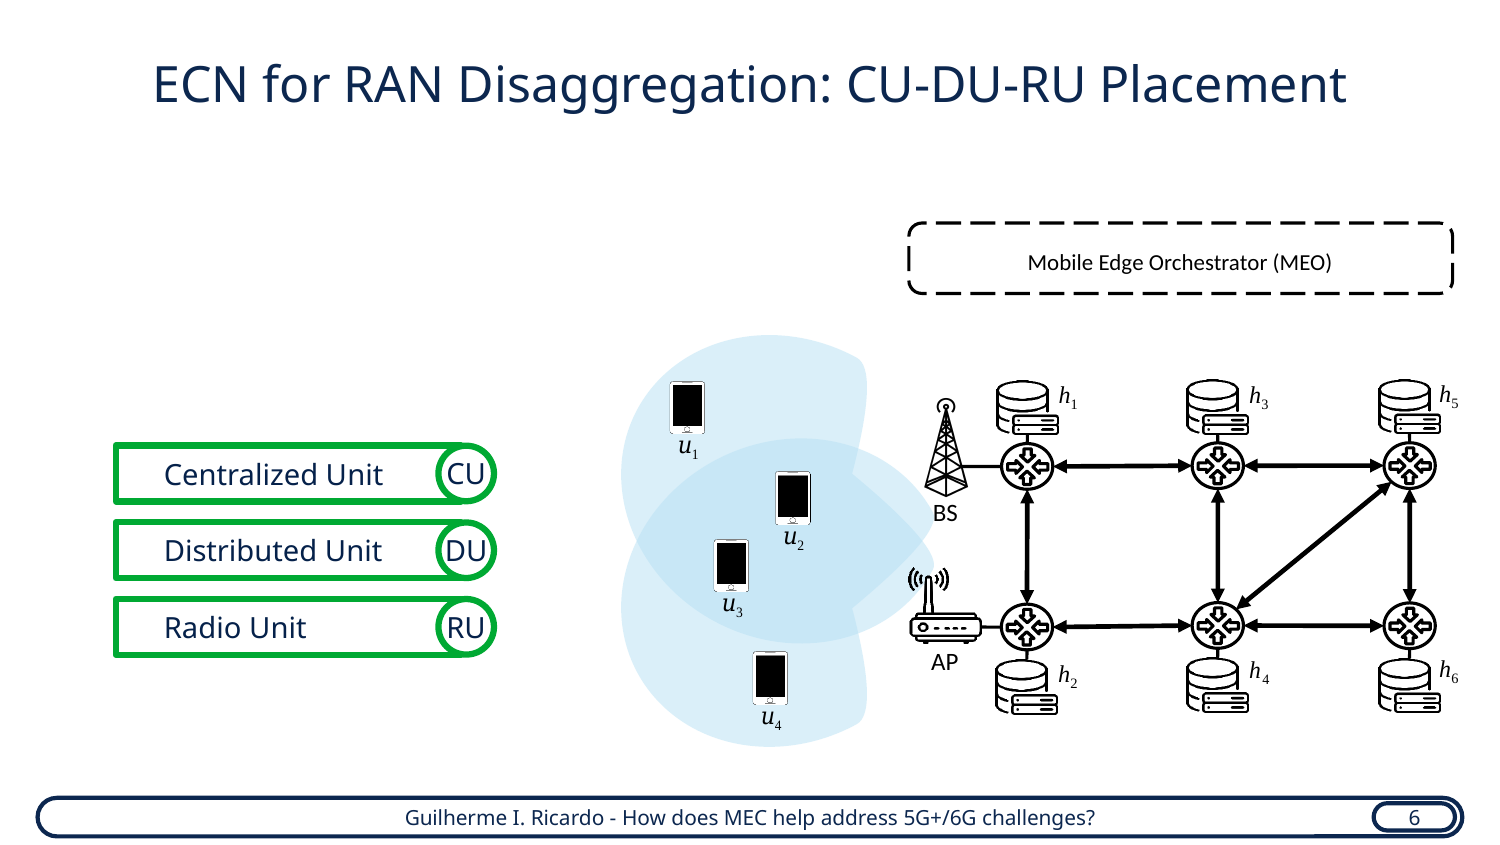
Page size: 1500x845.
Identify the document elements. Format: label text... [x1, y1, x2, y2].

chart [777, 523, 810, 554]
text_box [621, 335, 934, 747]
text_box RU [423, 599, 509, 655]
picture [709, 538, 753, 593]
picture [1186, 657, 1249, 713]
picture [748, 650, 792, 706]
text_box AP [908, 645, 982, 676]
picture [1378, 658, 1441, 714]
text_box Mobile Edge Orchestrator (MEO) [908, 247, 1452, 276]
text_box Distributed Unit [115, 522, 462, 579]
picture [996, 380, 1059, 436]
picture [1378, 379, 1441, 435]
chart [716, 590, 749, 621]
chart [1052, 661, 1084, 692]
text_box 6 [1373, 803, 1456, 831]
text_box Radio Unit [115, 598, 462, 655]
text_box CU [423, 445, 509, 502]
chart [1433, 381, 1466, 413]
text_box DU [423, 522, 509, 578]
chart [1433, 656, 1466, 687]
picture [995, 659, 1058, 715]
chart [1243, 657, 1276, 688]
picture [770, 470, 815, 526]
picture [921, 395, 971, 500]
chart [755, 703, 788, 734]
picture [908, 567, 982, 644]
picture [1186, 379, 1249, 435]
chart [1243, 382, 1276, 413]
chart [1052, 382, 1084, 413]
text_box Centralized Unit [115, 445, 423, 502]
text_box Guilherme I. Ricardo - How does MEC help address 5G+/6G challenges? [37, 797, 1463, 837]
text_box BS [922, 496, 969, 527]
picture [665, 380, 709, 435]
chart [672, 432, 705, 463]
text_box ECN for RAN Disaggregation: CU-DU-RU Placement [37, 37, 1463, 193]
